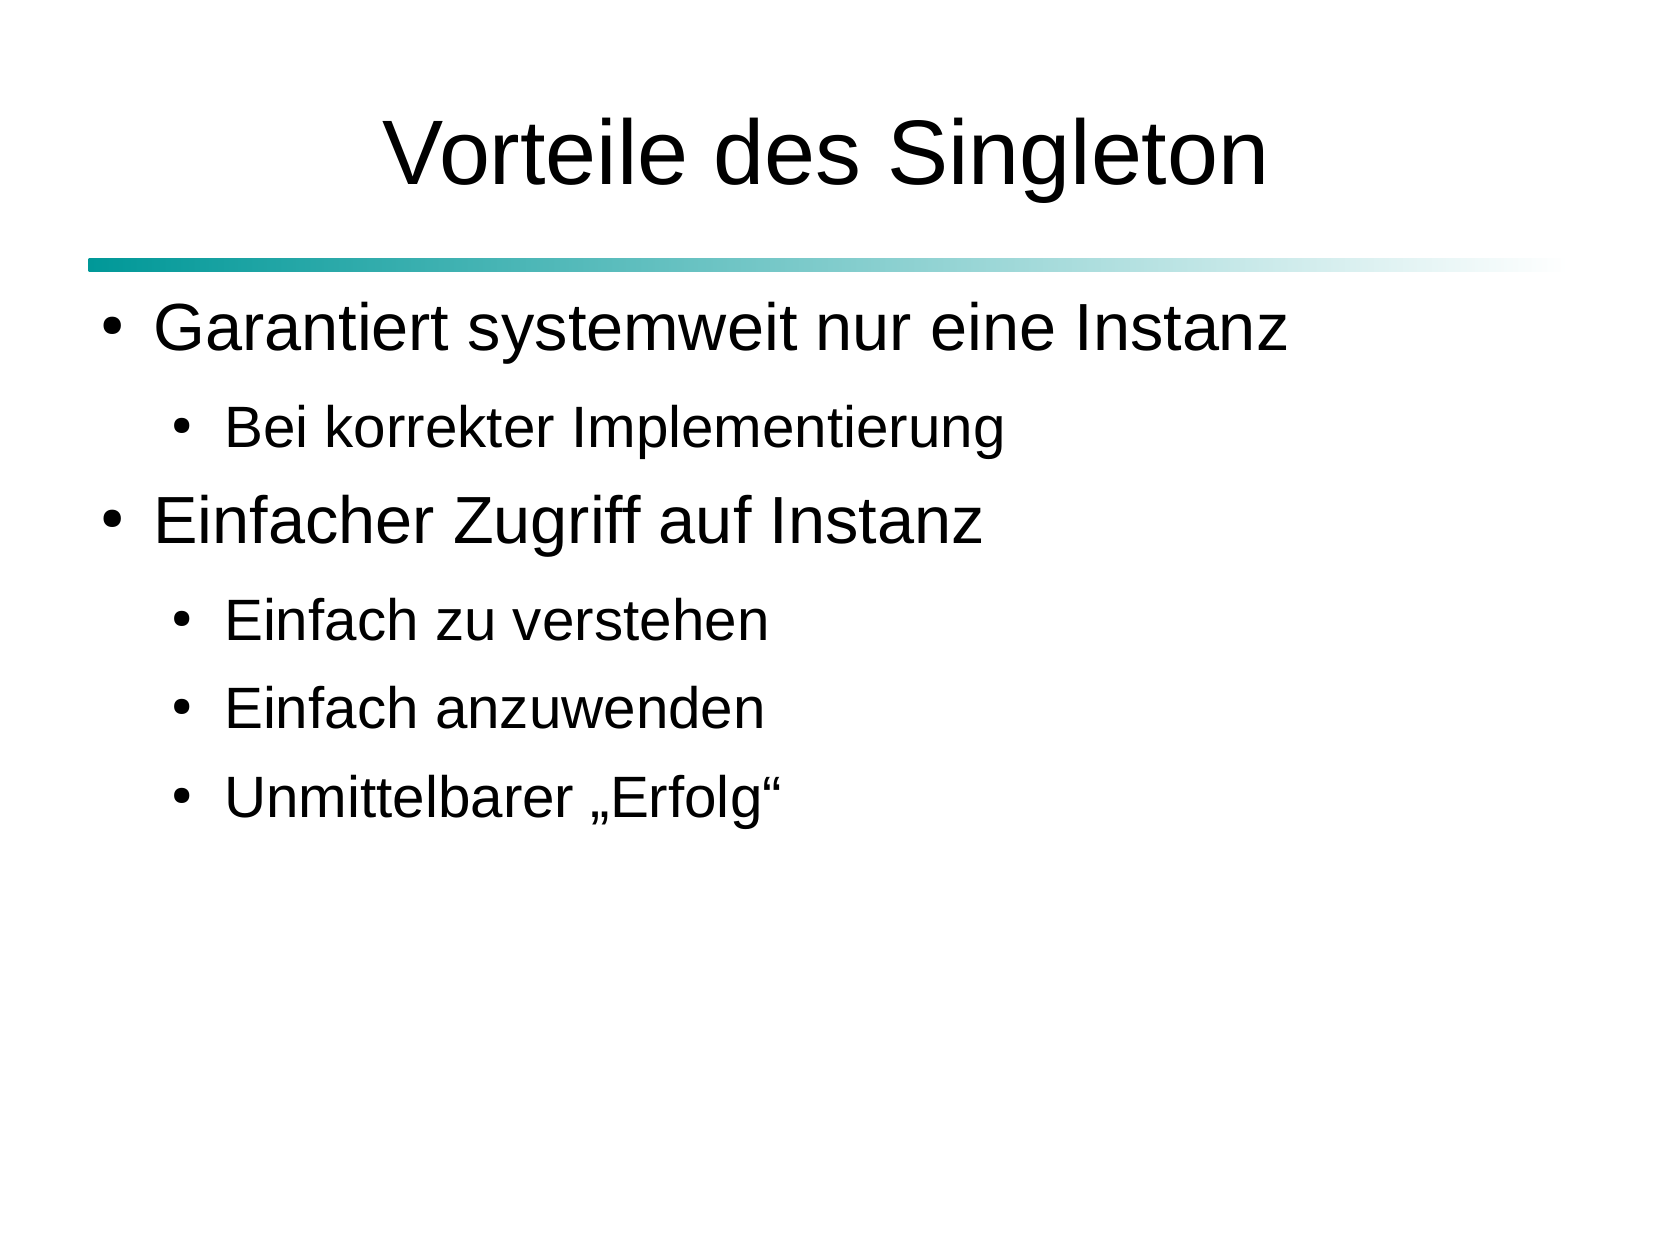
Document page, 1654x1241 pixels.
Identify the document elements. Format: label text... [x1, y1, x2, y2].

list Garantiert systemweit nur eine Instanz Bei korrekter Implementierung Einfacher Zugriff auf Instanz Einfach zu verstehen Einfach anzuwenden Unmittelbarer „Erfolg“ [82, 290, 1571, 1109]
title Vorteile des Singleton [82, 56, 1571, 250]
